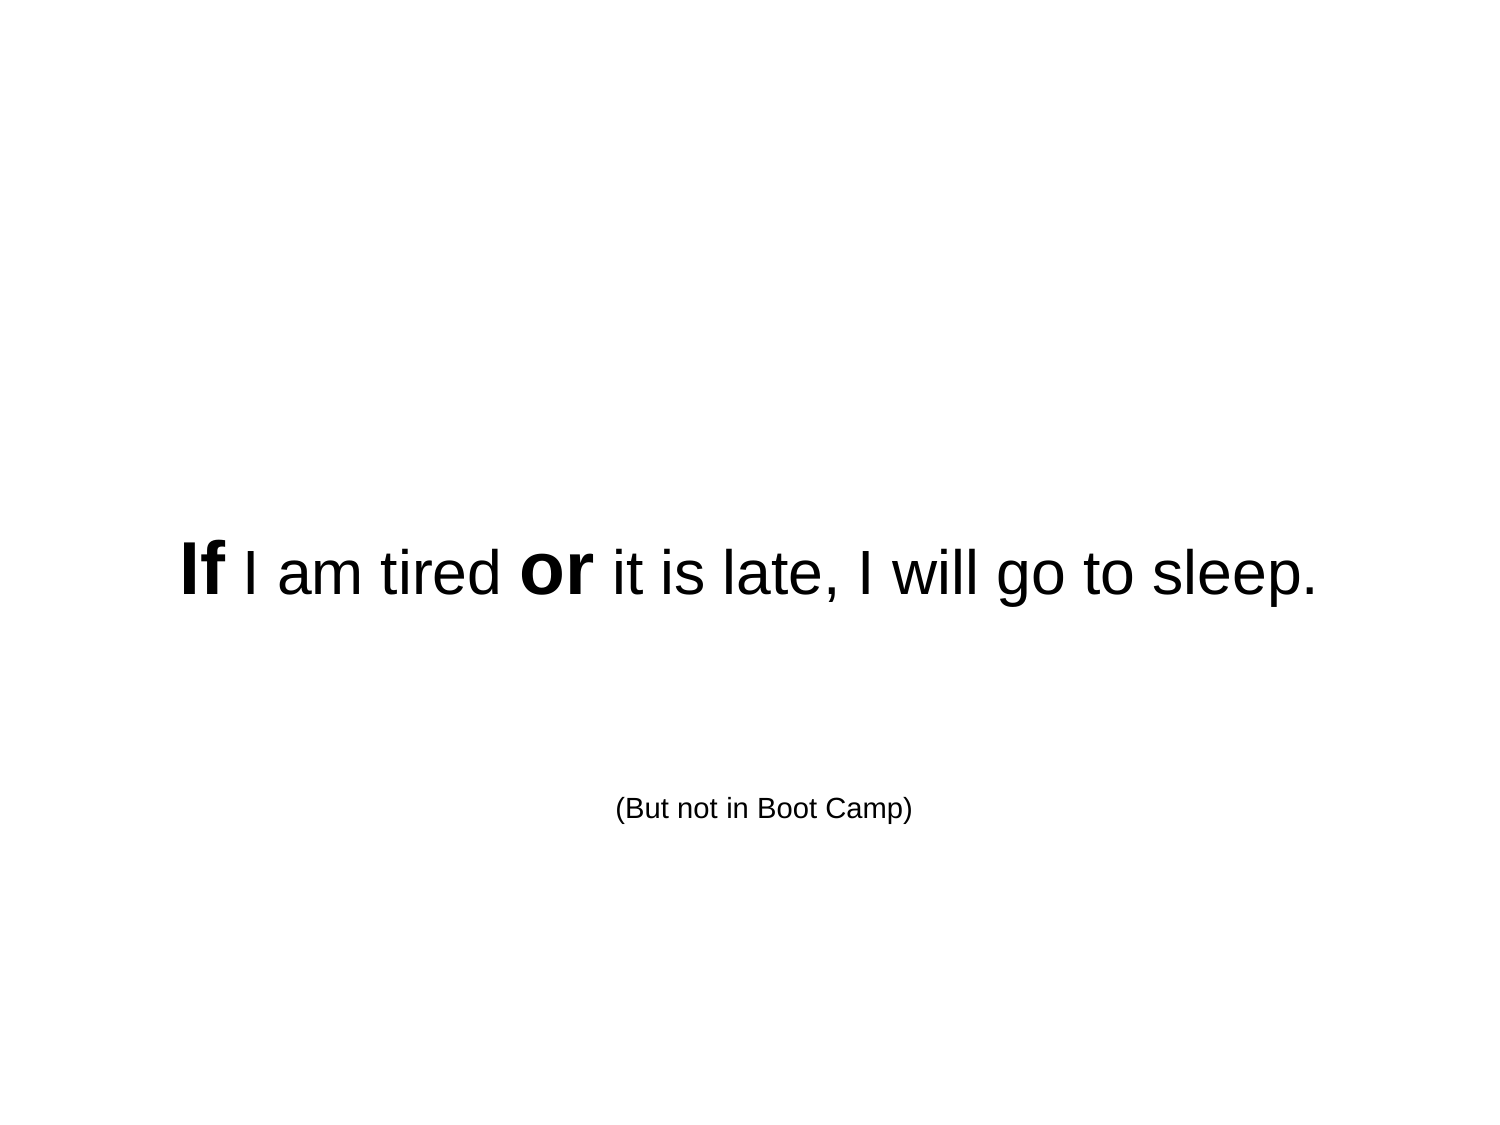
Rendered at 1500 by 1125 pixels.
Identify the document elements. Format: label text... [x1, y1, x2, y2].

text_box If I am tired or it is late, I will go to sleep. [75, 504, 1425, 621]
text_box (But not in Boot Camp) [389, 773, 1140, 914]
